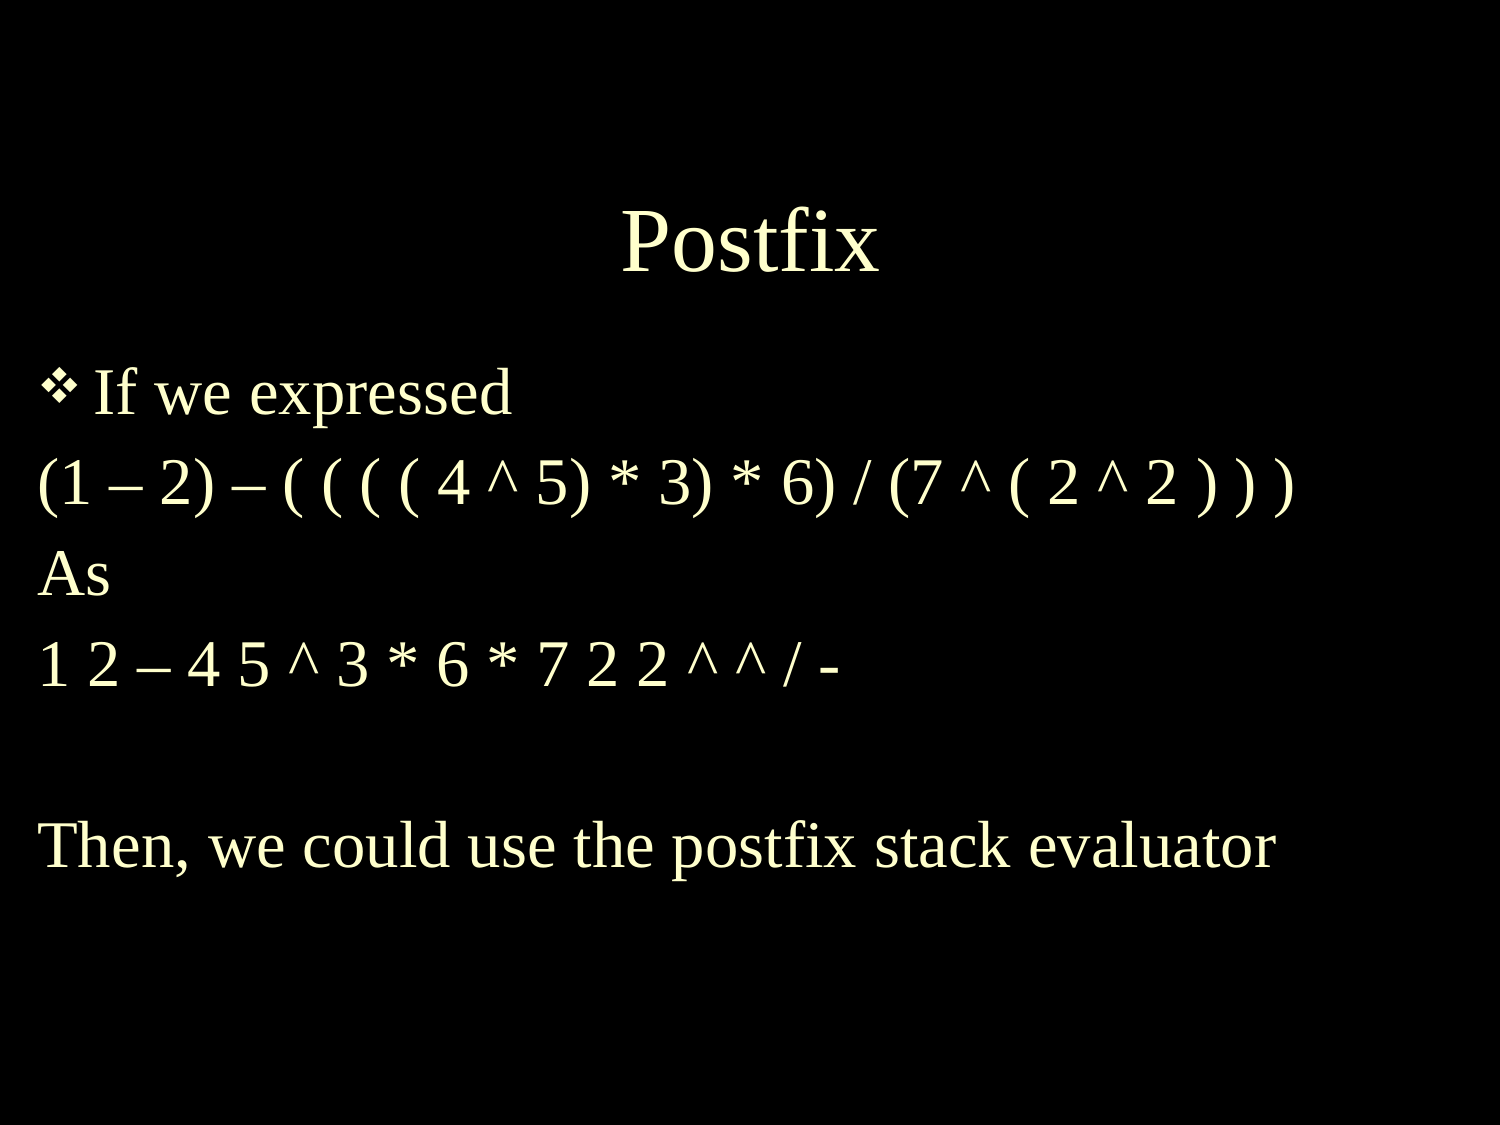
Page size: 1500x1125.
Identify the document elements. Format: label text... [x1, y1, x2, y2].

title Postfix [22, 145, 1480, 336]
list If we expressed (1 – 2) – ( ( ( ( 4 ^ 5) * 3) * 6) / (7 ^ ( 2 ^ 2 ) ) ) As 1 2 – 4 5 ^ 3 * 6 * 7 2 2 ^ ^ / - Then, we could use the postfix stack evaluator [22, 347, 1482, 1026]
